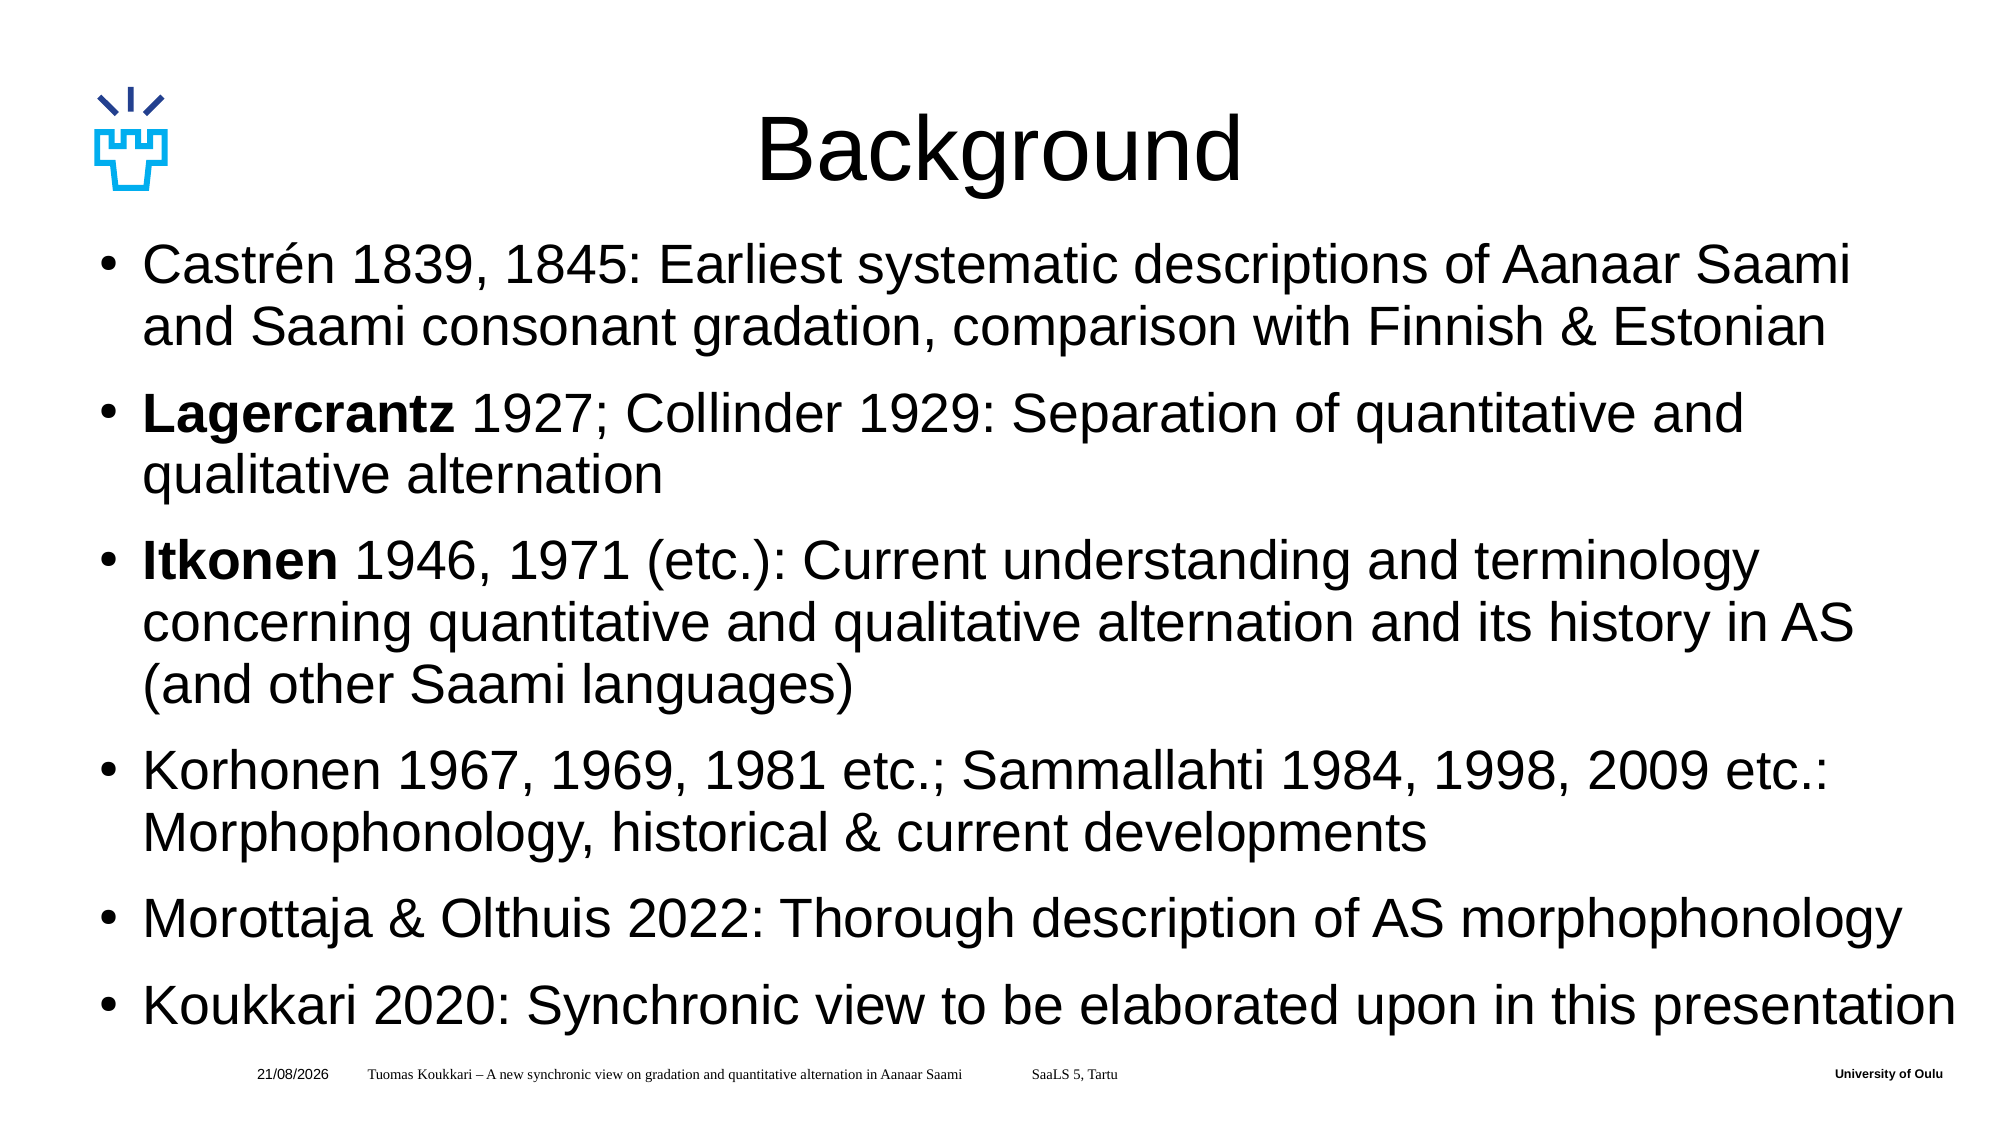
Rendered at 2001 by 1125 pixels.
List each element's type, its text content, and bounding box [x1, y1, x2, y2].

list Castrén 1839, 1845: Earliest systematic descriptions of Aanaar Saami and Saami consonant gradation, comparison with Finnish & Estonian Lagercrantz 1927; Collinder 1929: Separation of quantitative and qualitative alternation Itkonen 1946, 1971 (etc.): Current understanding and terminology concerning quantitative and qualitative alternation and its history in AS (and other Saami languages) Korhonen 1967, 1969, 1981 etc.; Sammallahti 1984, 1998, 2009 etc.: Morphophonology, historical & current developments Morottaja & Olthuis 2022: Thorough description of AS morphophonology Koukkari 2020: Synchronic view to be elaborated upon in this presentation [84, 233, 1962, 1089]
title Background [537, 47, 1463, 233]
